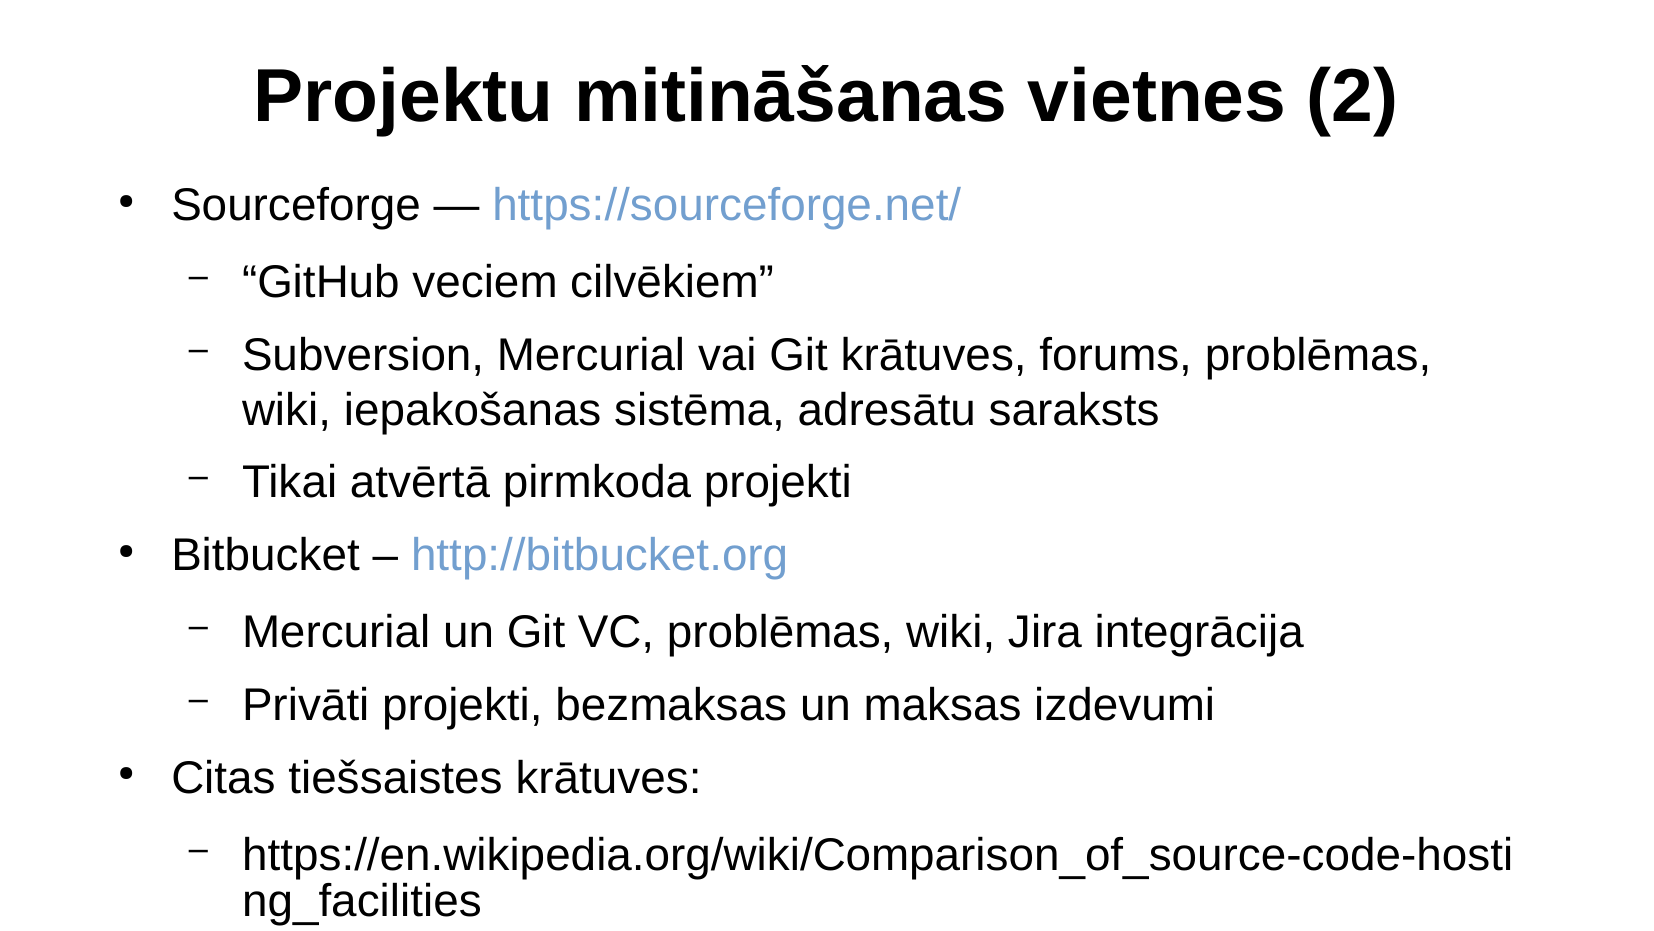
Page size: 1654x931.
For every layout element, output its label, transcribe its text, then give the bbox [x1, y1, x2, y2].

list Sourceforge — https://sourceforge.net/ “GitHub veciem cilvēkiem” Subversion, Mercurial vai Git krātuves, forums, problēmas, wiki, iepakošanas sistēma, adresātu saraksts Tikai atvērtā pirmkoda projekti Bitbucket – http://bitbucket.org Mercurial un Git VC, problēmas, wiki, Jira integrācija Privāti projekti, bezmaksas un maksas izdevumi Citas tiešsaistes krātuves: https://en.wikipedia.org/wiki/Comparison_of_source-code-hosting_facilities [82, 168, 1538, 889]
title Projektu mitināšanas vietnes (2) [82, 37, 1571, 147]
